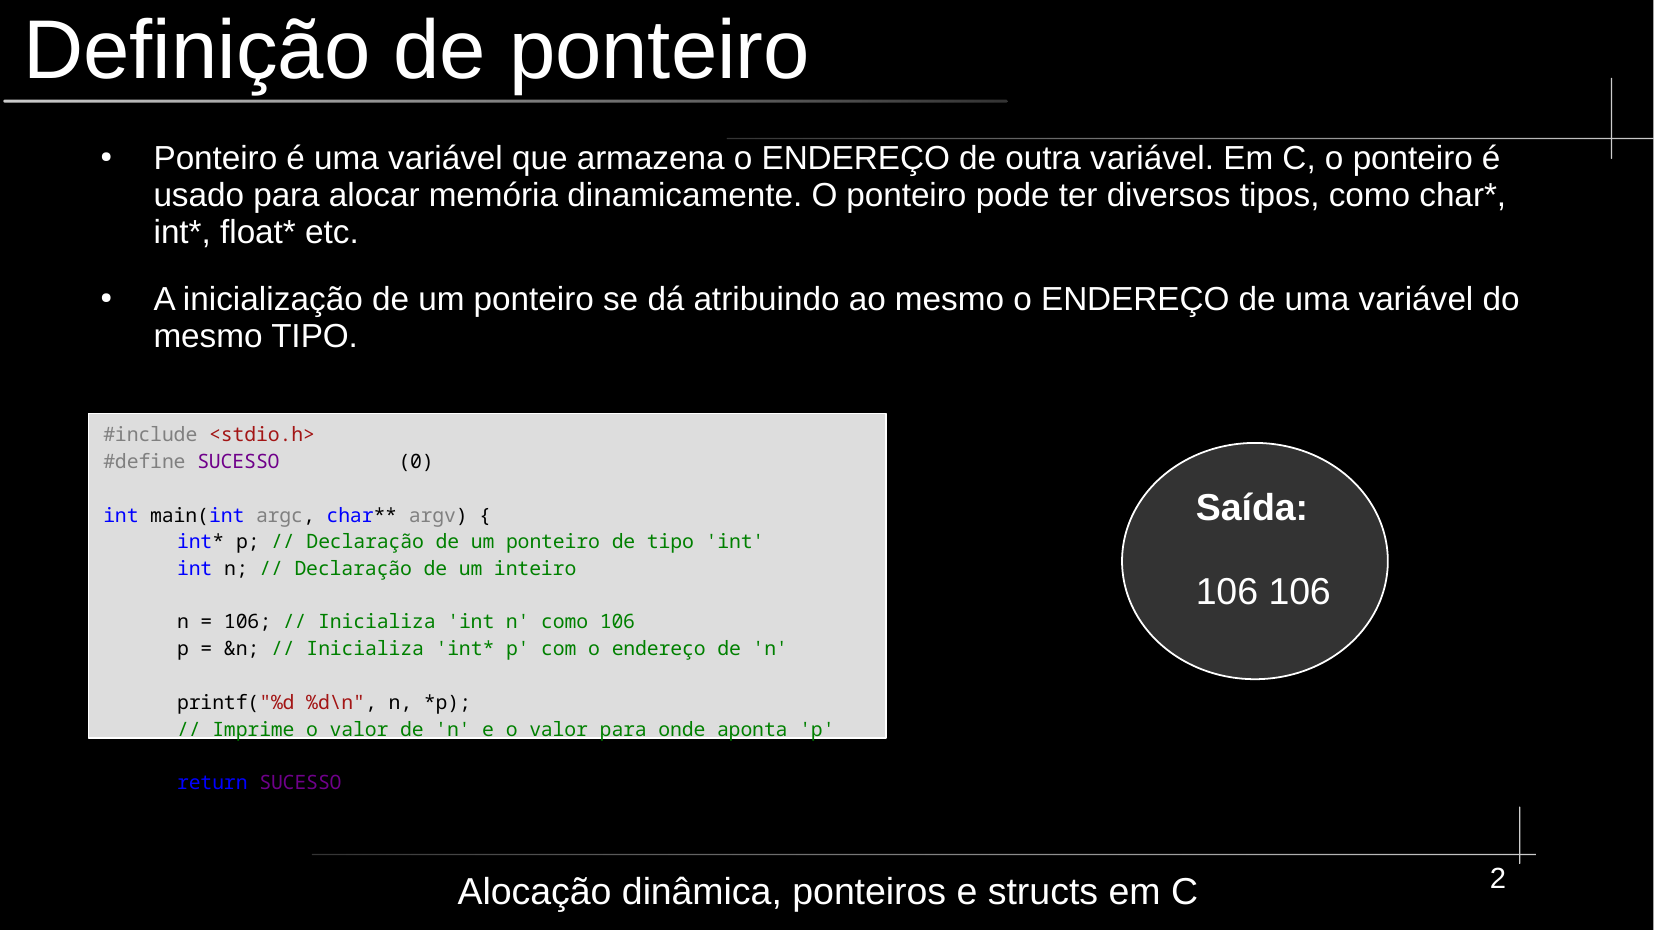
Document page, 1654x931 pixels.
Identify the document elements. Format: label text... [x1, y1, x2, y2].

text_box [1122, 442, 1388, 680]
text_box [403, 725, 409, 735]
text_box [813, 725, 819, 735]
text_box [731, 725, 737, 735]
text_box [88, 725, 237, 739]
text_box [731, 725, 812, 739]
text_box [602, 725, 608, 735]
text_box [684, 725, 690, 735]
text_box Alocação dinâmica, ponteiros e structs em C [442, 863, 1359, 931]
text_box [508, 727, 514, 735]
title Definição de ponteiro [23, 3, 1589, 97]
list Ponteiro é uma variável que armazena o ENDEREÇO de outra variável. Em C, o ponteiro é usado para alocar memória dinamicamente. O ponteiro pode ter diversos tipos, como char*, int*, float* etc. A inicialização de um ponteiro se dá atribuindo ao mesmo o ENDEREÇO de uma variável do mesmo TIPO. [82, 139, 1571, 355]
text_box [238, 725, 601, 739]
text_box [367, 727, 373, 735]
text_box [602, 725, 730, 739]
text_box [813, 413, 886, 739]
text_box #include <stdio.h> #define SUCESSO (0) int main(int argc, char** argv) { int* p; // Declaração de um ponteiro de tipo 'int' int n; // Declaração de um inteiro n = 106; // Inicializa 'int n' como 106 p = &n; // Inicializa 'int* p' com o endereço de 'n' printf("%d %d\n", n, *p); // Imprime o valor de 'n' e o valor para onde aponta 'p' return SUCESSO; } [88, 413, 857, 725]
text_box [743, 727, 749, 735]
text_box [332, 725, 338, 733]
text_box Saída: 106 106 [1181, 479, 1346, 621]
text_box [567, 727, 573, 735]
text_box [532, 725, 538, 733]
text_box [661, 727, 667, 735]
text_box [309, 727, 315, 735]
text_box [238, 725, 244, 735]
